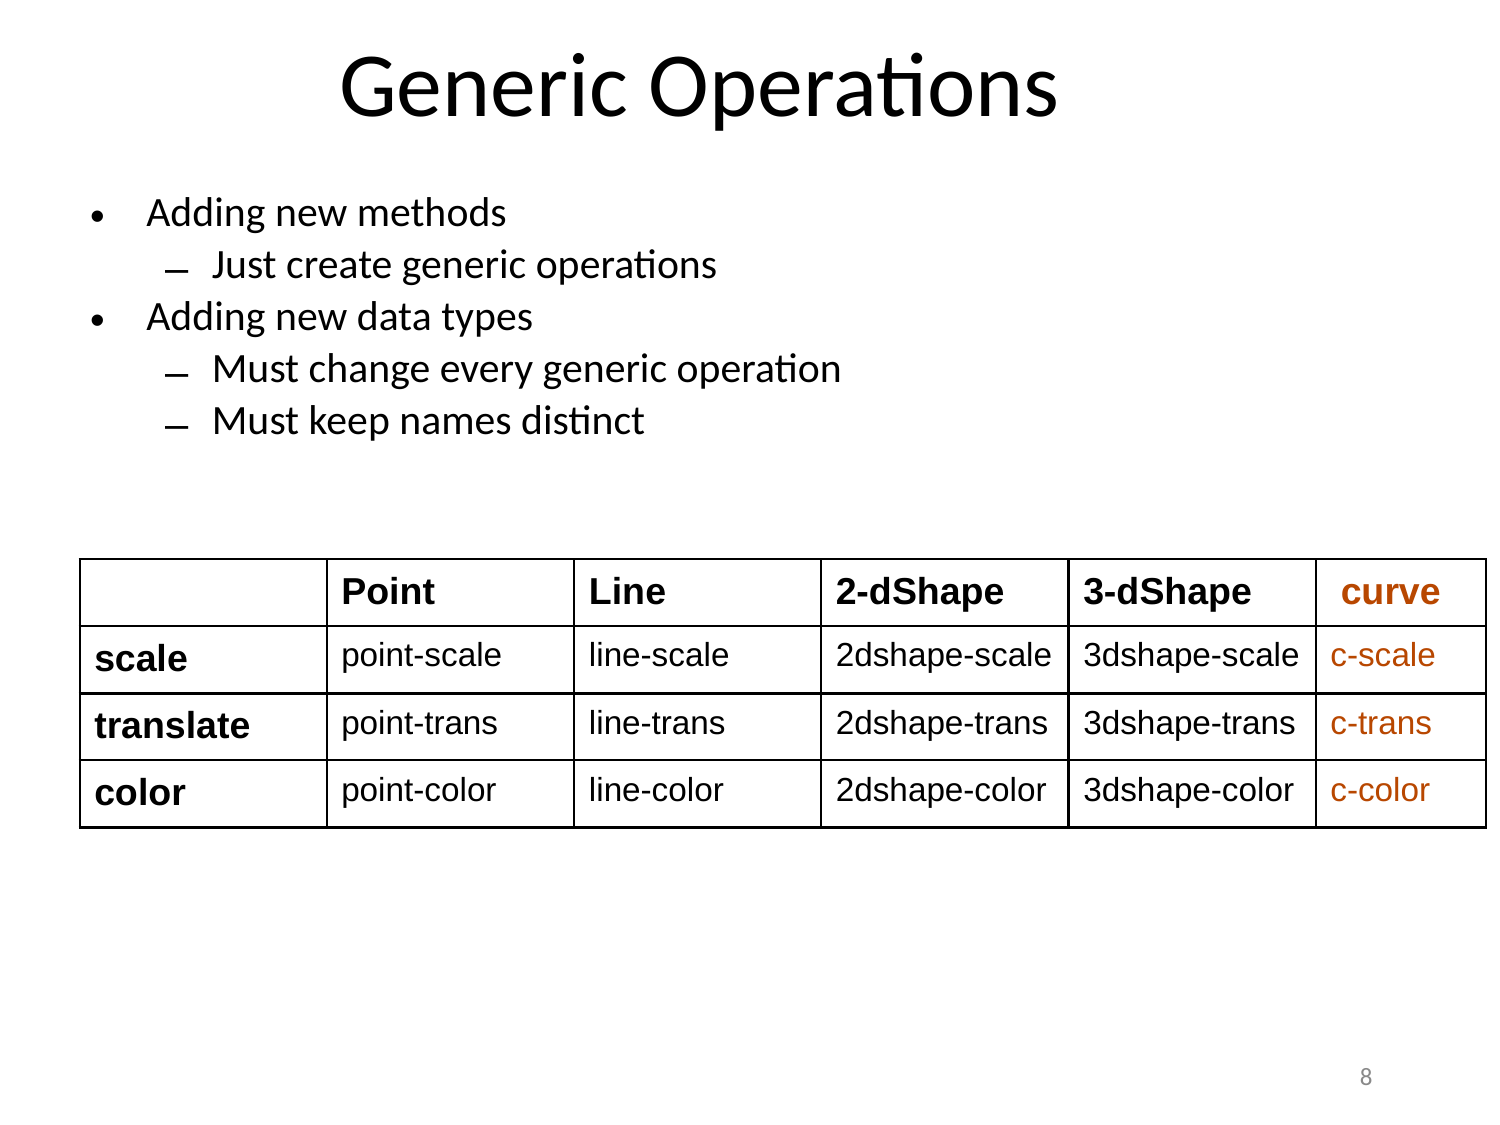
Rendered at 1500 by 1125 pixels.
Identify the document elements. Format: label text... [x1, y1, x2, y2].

table_cell 3dshape-trans [1070, 695, 1315, 759]
table_cell point-color [328, 761, 573, 826]
table_header 3-dShape [1070, 560, 1315, 625]
table_cell 3dshape-scale [1070, 627, 1315, 692]
table_header [81, 560, 326, 625]
table_cell 3dshape-color [1070, 761, 1315, 826]
table_header 2-dShape [822, 560, 1067, 625]
table_cell c-trans [1317, 695, 1485, 759]
list Adding new methods Just create generic operations Adding new data types Must change every generic operation Must keep names distinct [75, 187, 1440, 561]
table_cell line-color [575, 761, 820, 826]
table_cell color [81, 761, 326, 826]
text_box <number> [1025, 1049, 1388, 1101]
table_cell c-scale [1317, 627, 1485, 692]
table_cell line-scale [575, 627, 820, 692]
table_cell line-trans [575, 695, 820, 759]
title Generic Operations [62, 24, 1338, 163]
table_cell point-trans [328, 695, 573, 759]
table_cell 2dshape-scale [822, 627, 1067, 692]
table_cell translate [81, 695, 326, 759]
table_header curve [1317, 560, 1485, 625]
table_header Line [575, 560, 820, 625]
table_header Point [328, 560, 573, 625]
table_cell 2dshape-color [822, 761, 1067, 826]
table_cell 2dshape-trans [822, 695, 1067, 759]
table_cell scale [81, 627, 326, 692]
table_cell c-color [1317, 761, 1485, 826]
table_cell point-scale [328, 627, 573, 692]
